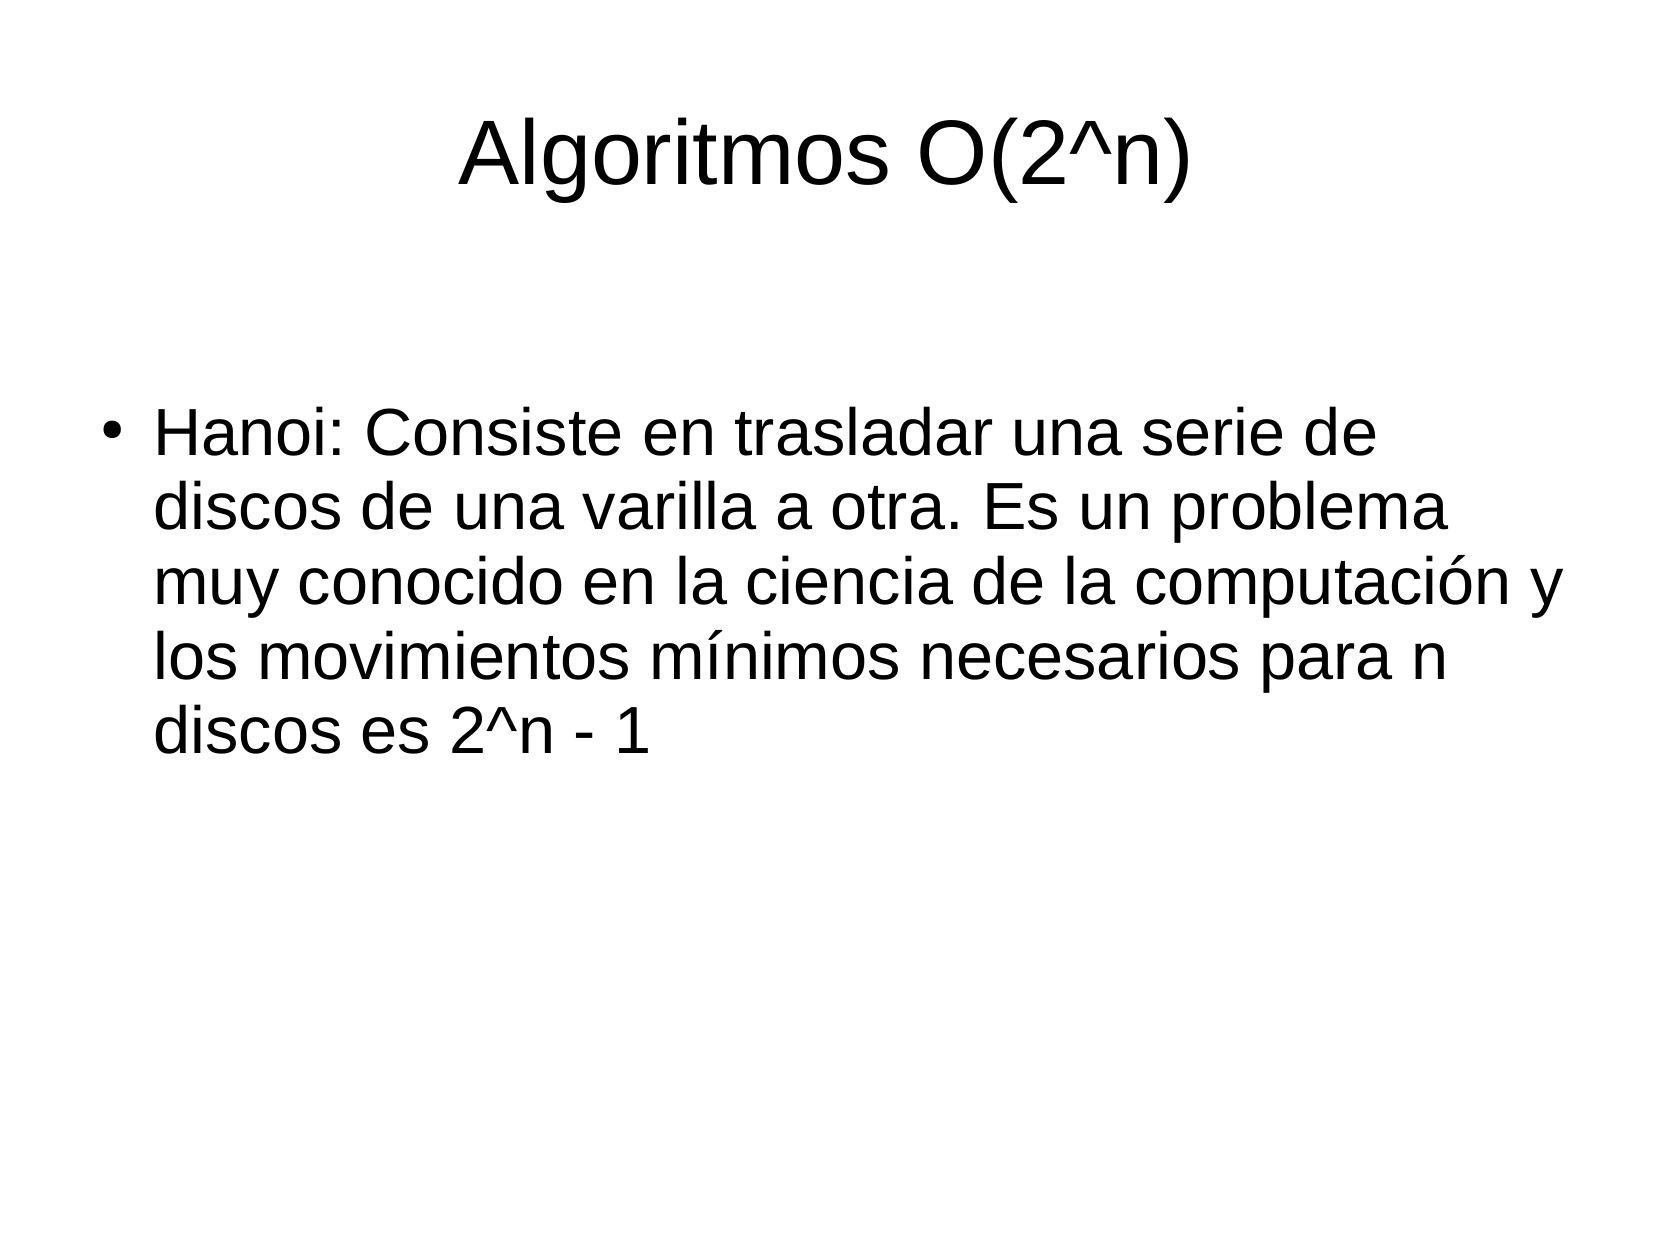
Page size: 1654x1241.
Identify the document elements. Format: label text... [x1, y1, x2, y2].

list Hanoi: Consiste en trasladar una serie de discos de una varilla a otra. Es un problema muy conocido en la ciencia de la computación y los movimientos mínimos necesarios para n discos es 2^n - 1 [82, 290, 1571, 1010]
title Algoritmos O(2^n) [82, 49, 1571, 257]
